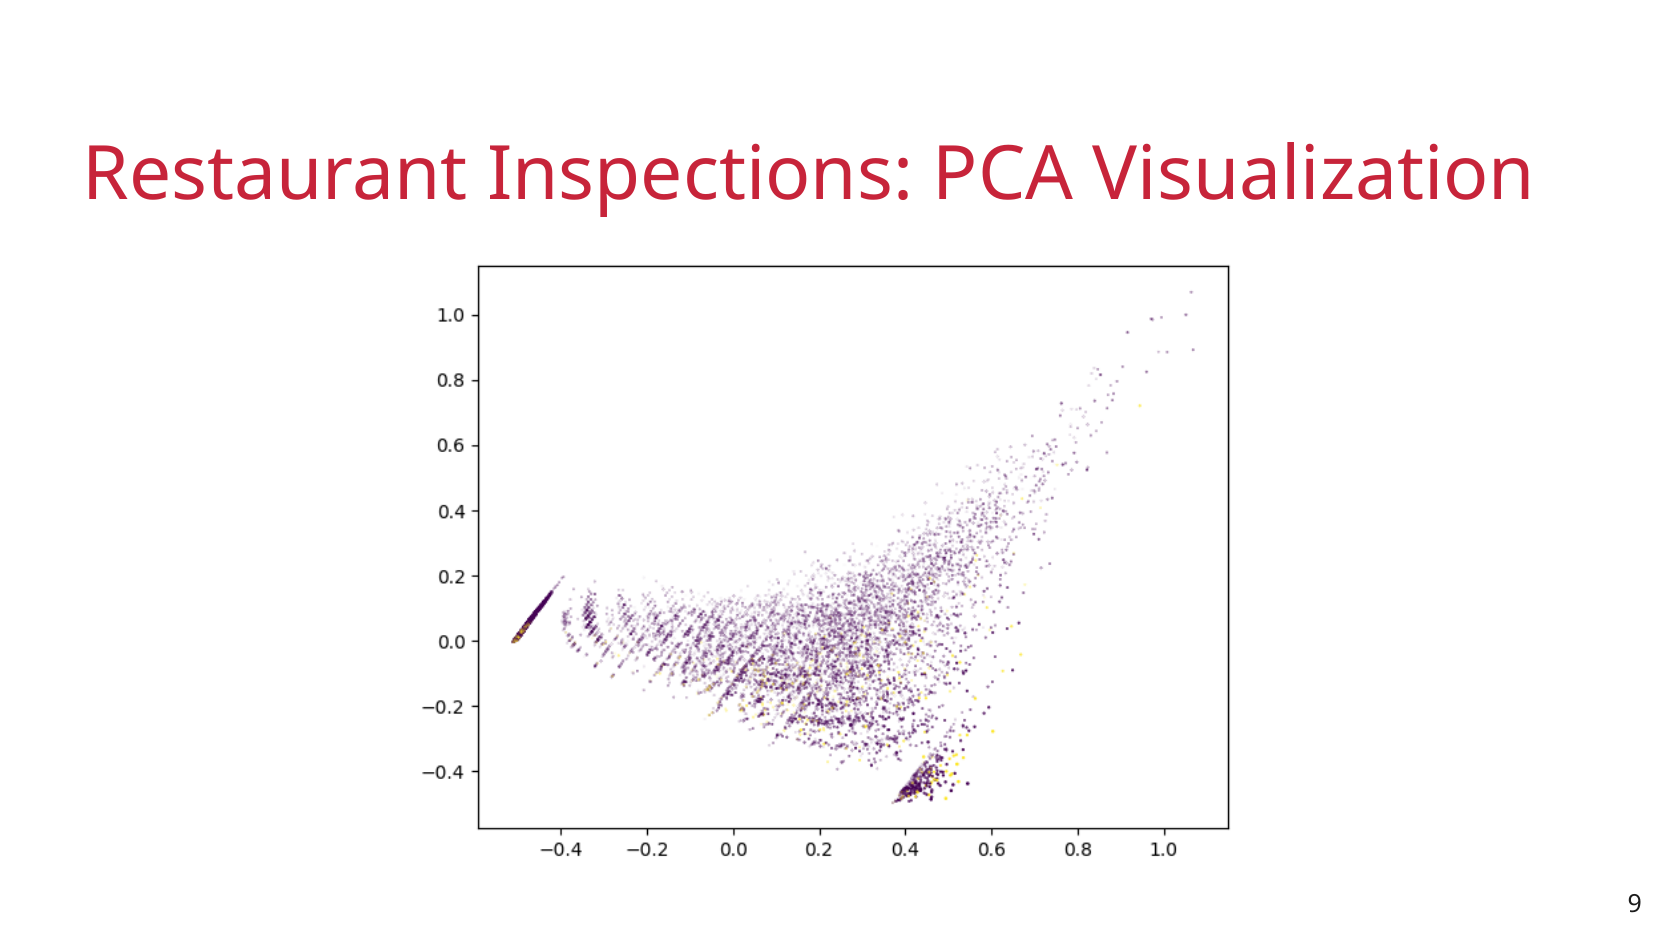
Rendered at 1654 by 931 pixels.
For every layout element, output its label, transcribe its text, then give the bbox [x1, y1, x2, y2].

title Restaurant Inspections: PCA Visualization [82, 92, 1571, 249]
picture [401, 242, 1252, 880]
